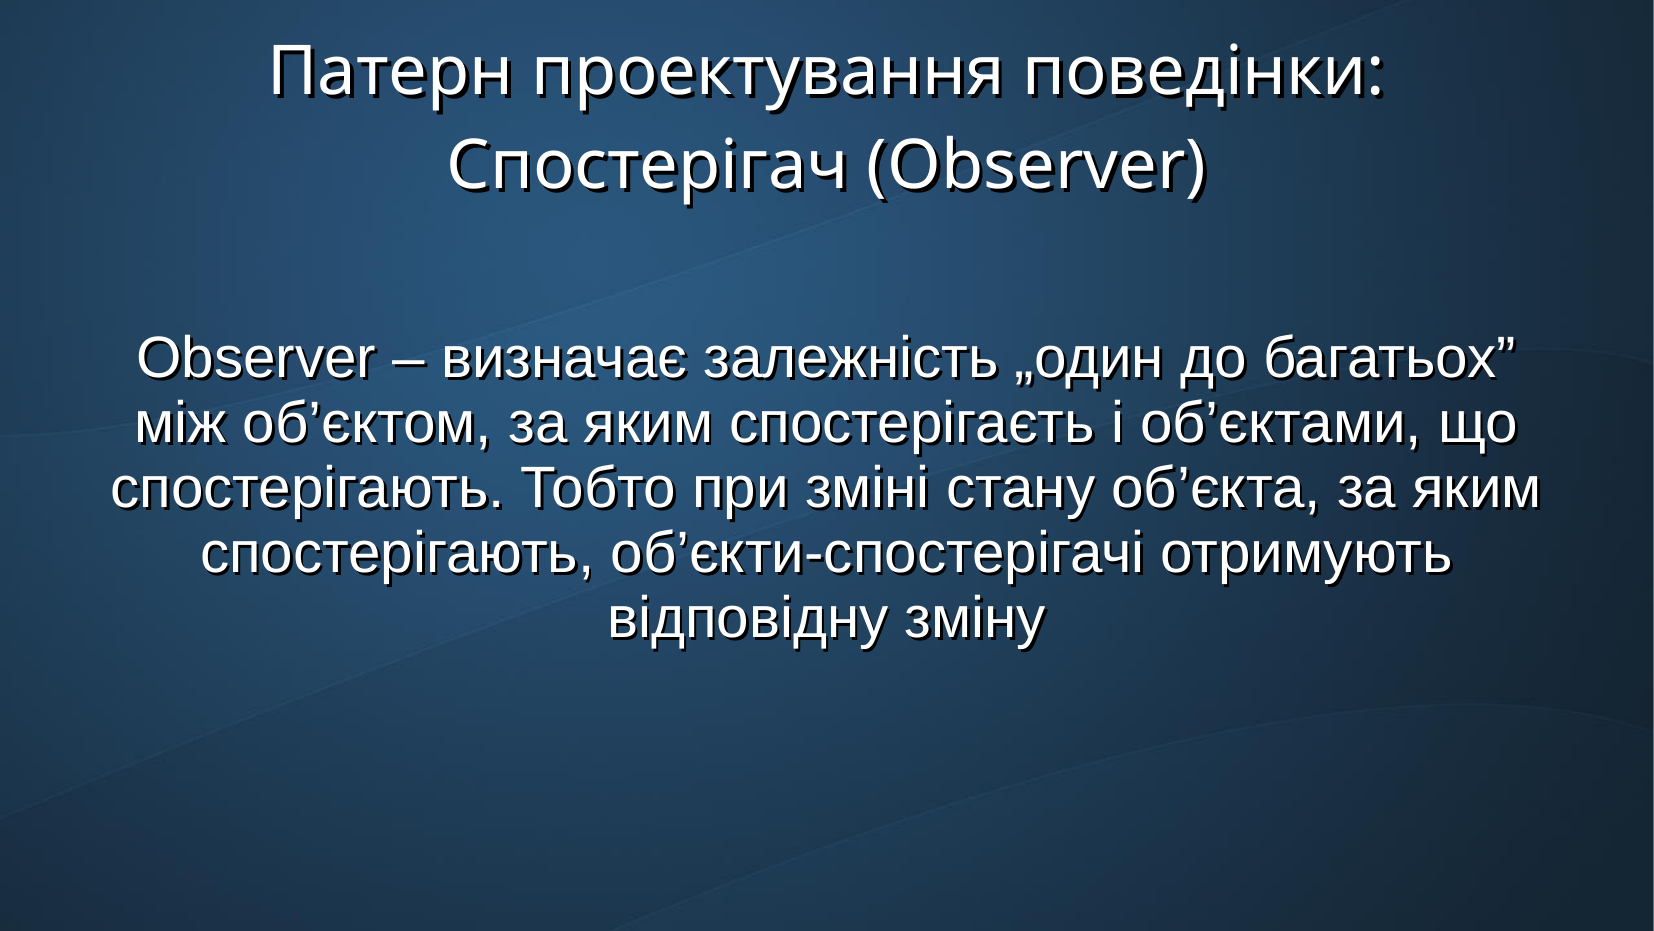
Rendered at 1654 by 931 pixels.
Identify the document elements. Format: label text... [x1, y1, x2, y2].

subtitle Observer – визначає залежність „один до багатьох” між об’єктом, за яким спостерігаєть і об’єктами, що спостерігають. Тобто при зміні стану об’єкта, за яким спостерігають, об’єкти-спостерігачі отримують відповідну зміну [82, 217, 1571, 758]
title Патерн проектування поведінки: Спостерігач (Observer) [82, 20, 1571, 209]
picture [0, 0, 1654, 931]
